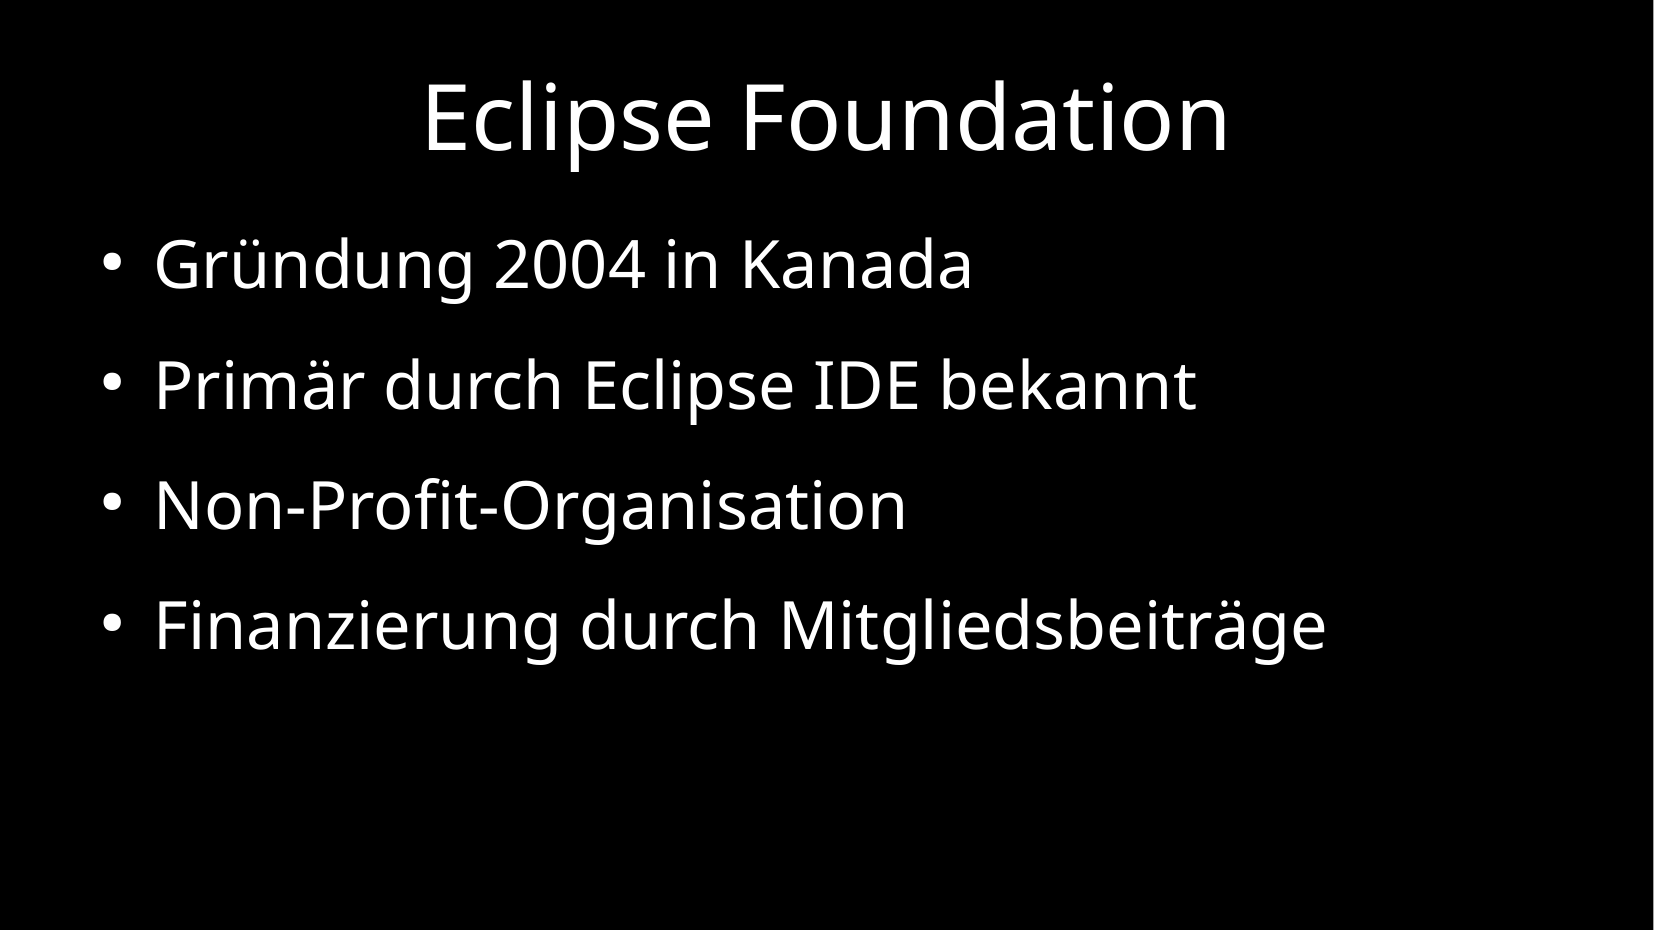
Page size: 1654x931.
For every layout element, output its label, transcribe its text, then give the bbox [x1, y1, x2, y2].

title Eclipse Foundation [82, 37, 1571, 193]
list Gründung 2004 in Kanada Primär durch Eclipse IDE bekannt Non-Profit-Organisation Finanzierung durch Mitgliedsbeiträge [82, 217, 1571, 758]
